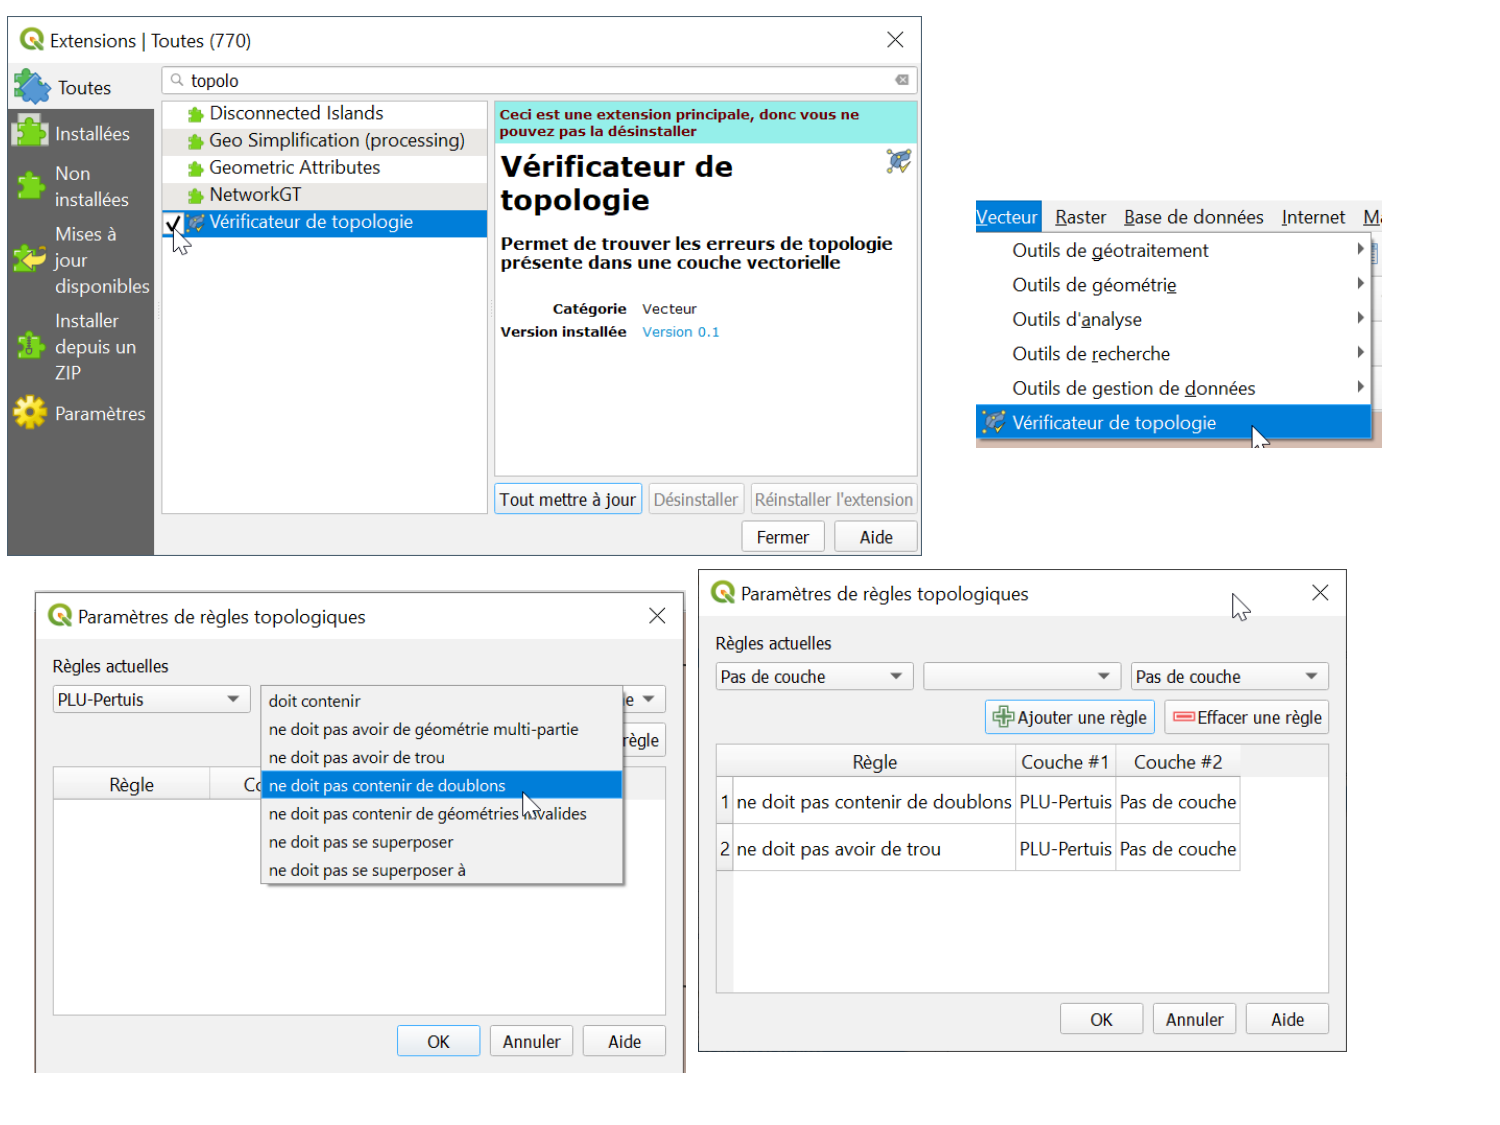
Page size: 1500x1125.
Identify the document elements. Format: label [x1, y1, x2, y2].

picture [34, 590, 686, 1073]
picture [976, 165, 1382, 448]
picture [7, 16, 922, 556]
picture [698, 569, 1347, 1052]
